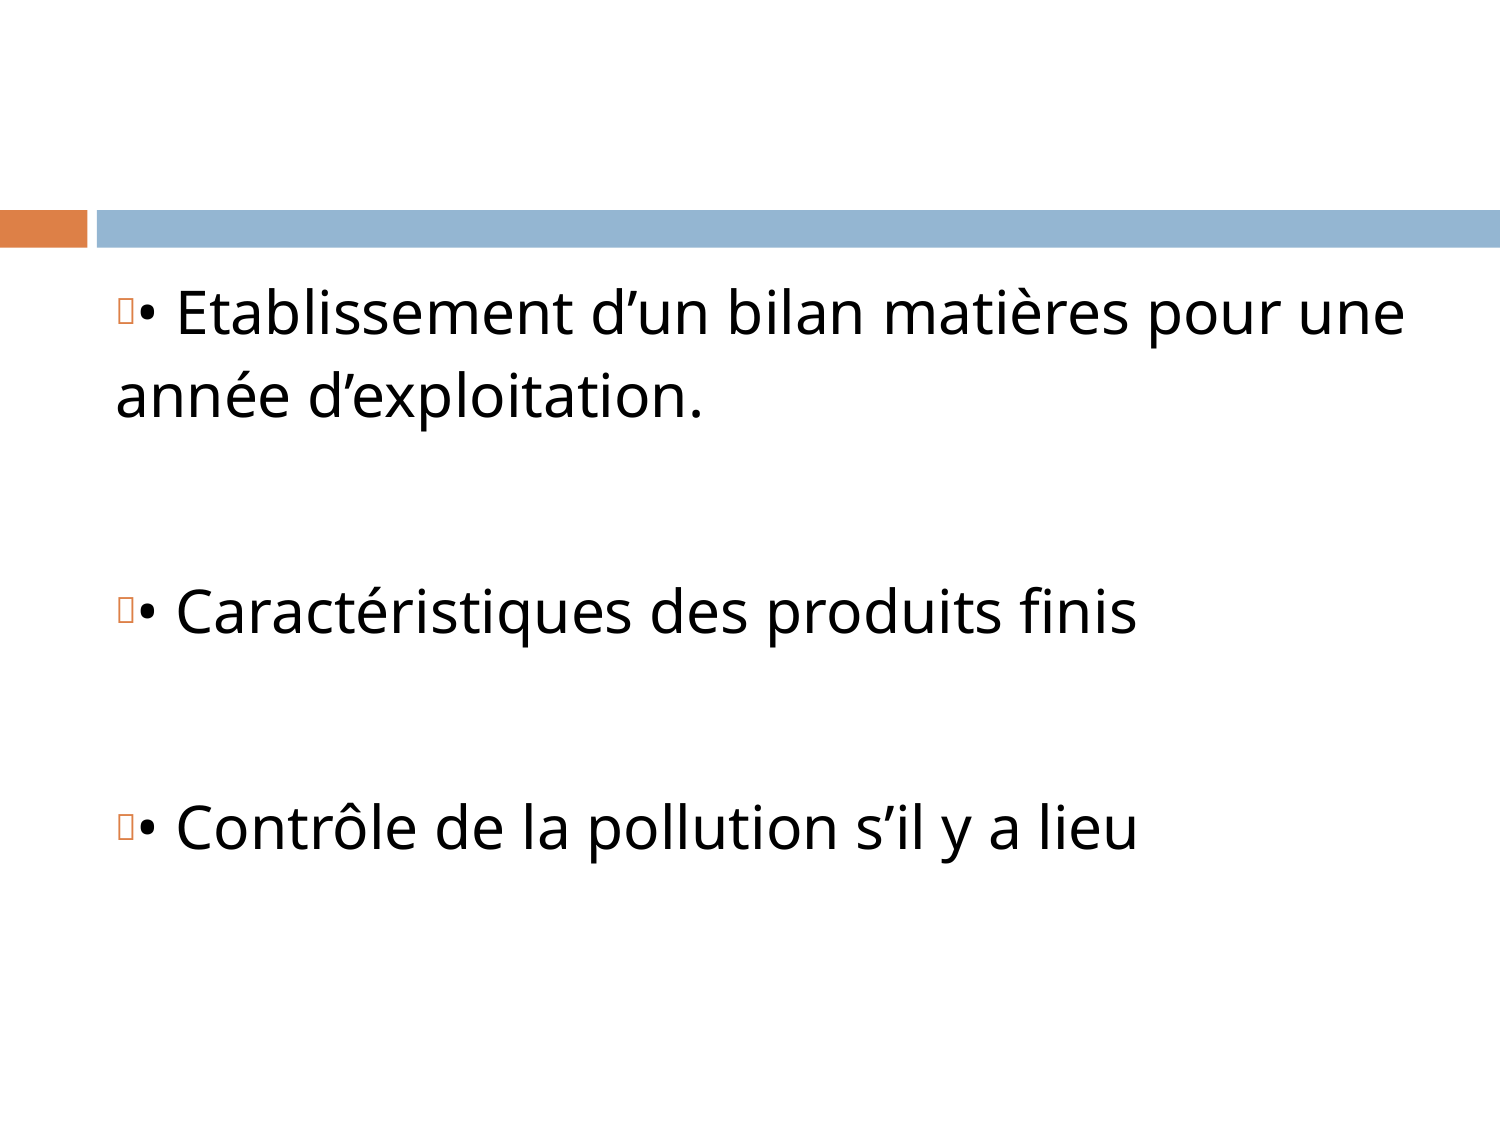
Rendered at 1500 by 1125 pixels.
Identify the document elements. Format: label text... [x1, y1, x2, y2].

list • Etablissement d’un bilan matières pour une année d’exploitation. • Caractéristiques des produits finis • Contrôle de la pollution s’il y a lieu [100, 262, 1439, 1001]
